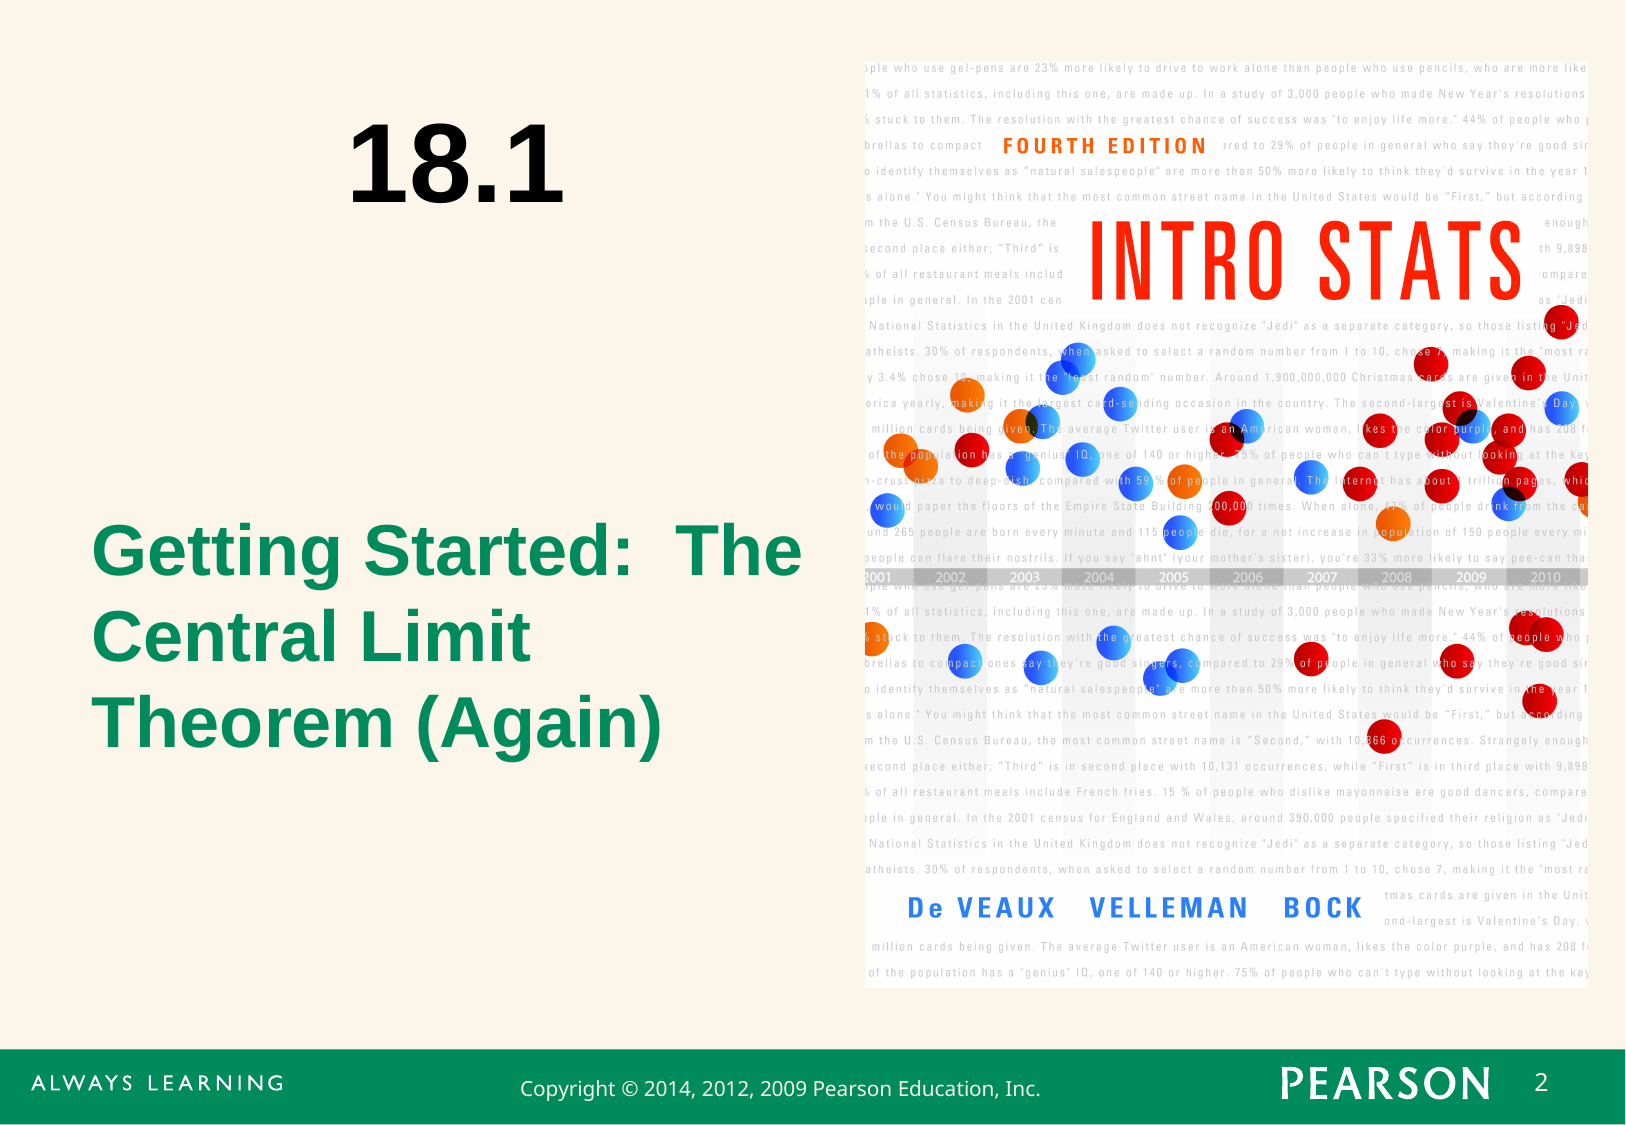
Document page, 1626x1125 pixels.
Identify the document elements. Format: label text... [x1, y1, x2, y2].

title 18.1 [87, 90, 826, 268]
picture [865, 62, 1588, 988]
list Getting Started: The Central Limit Theorem (Again) [91, 503, 825, 764]
